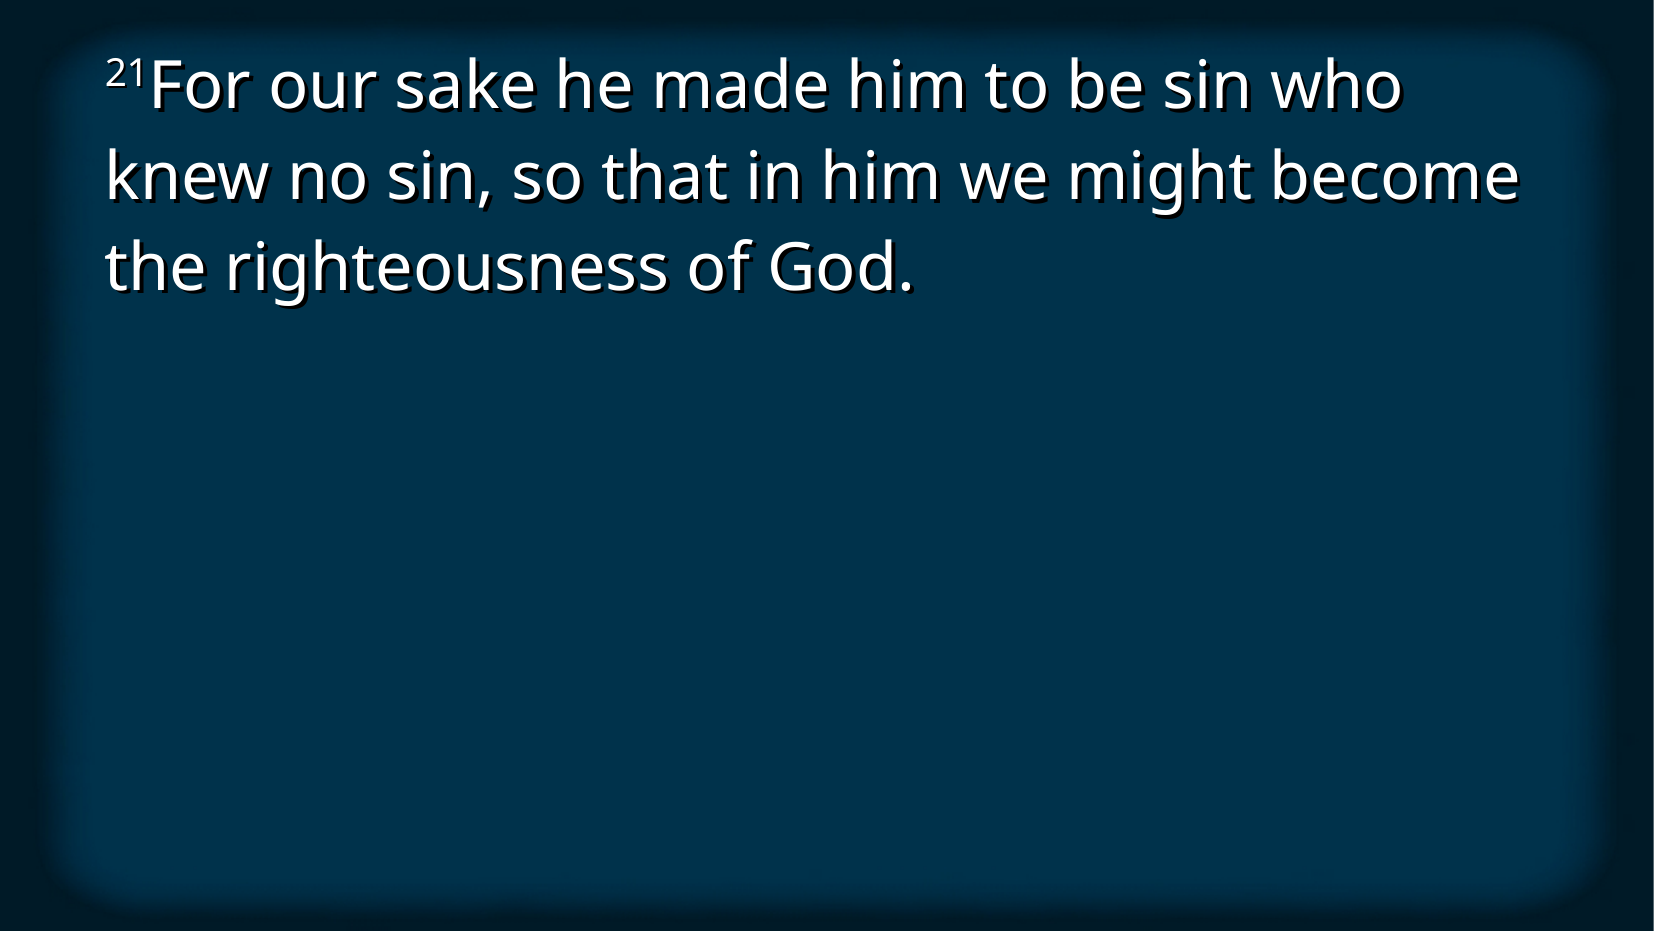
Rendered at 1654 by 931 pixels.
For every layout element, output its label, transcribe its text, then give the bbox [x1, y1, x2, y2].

text_box 21For our sake he made him to be sin who knew no sin, so that in him we might become the righteousness of God. [90, 30, 1576, 312]
picture [0, 0, 1654, 931]
